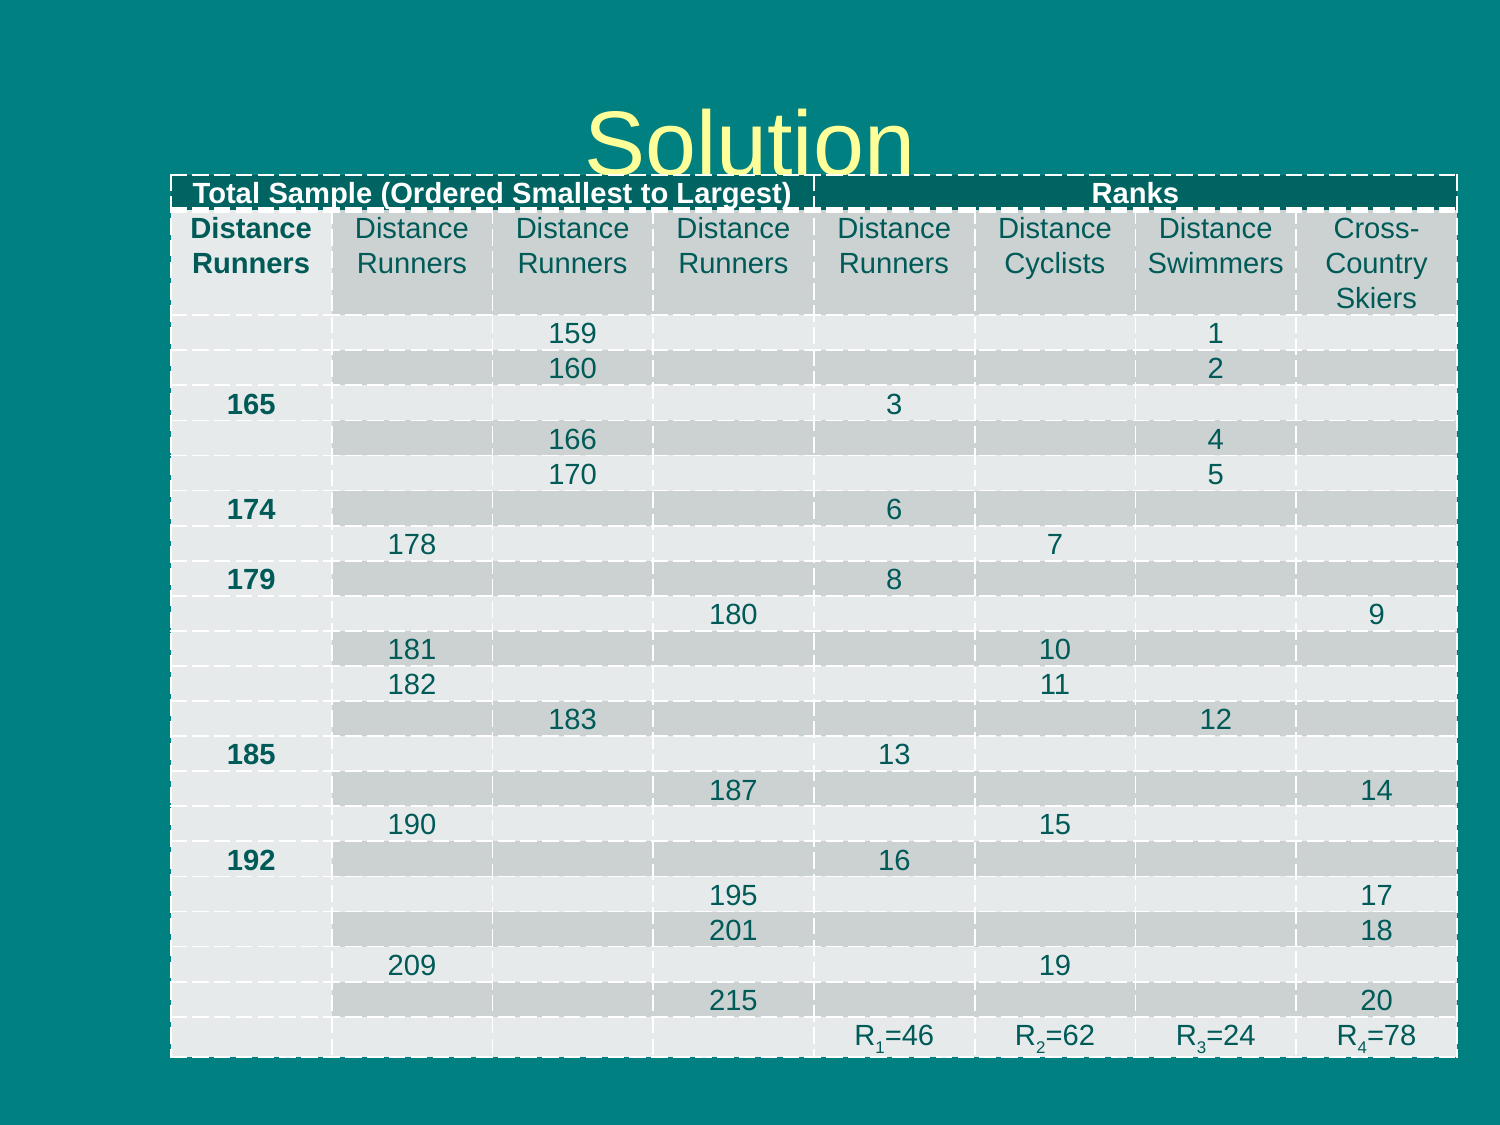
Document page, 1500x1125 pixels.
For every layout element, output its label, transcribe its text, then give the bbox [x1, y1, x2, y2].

table_cell [1296, 350, 1457, 385]
table_cell [492, 912, 653, 947]
table_cell Distance Runners [653, 210, 814, 315]
table_cell 13 [814, 736, 975, 771]
table_cell 8 [814, 561, 975, 596]
table_cell [492, 596, 653, 631]
table_cell [492, 385, 653, 420]
table_cell [492, 947, 653, 982]
table_cell Distance Runners [171, 210, 332, 315]
table_cell [1135, 631, 1296, 666]
table_cell [492, 1017, 653, 1057]
table_cell [332, 876, 492, 912]
table_cell [1135, 561, 1296, 596]
table_header Ranks [814, 175, 1457, 210]
table_cell [814, 526, 975, 561]
table_cell [653, 806, 814, 841]
table_cell 18 [1296, 912, 1457, 947]
table_cell [653, 841, 814, 876]
table_cell [814, 771, 975, 806]
table_cell Distance Runners [814, 210, 975, 315]
table_cell [975, 455, 1135, 491]
table_cell [332, 420, 492, 455]
table_cell [171, 455, 332, 491]
table_cell [975, 596, 1135, 631]
table_cell [332, 596, 492, 631]
table_cell [653, 350, 814, 385]
table_cell [1296, 491, 1457, 526]
table_cell [1296, 526, 1457, 561]
table_cell [653, 385, 814, 420]
table_cell [814, 982, 975, 1017]
table_cell [1296, 841, 1457, 876]
table_cell [1296, 561, 1457, 596]
table_cell [332, 561, 492, 596]
table_cell [653, 315, 814, 350]
table_cell [1135, 491, 1296, 526]
table_cell [653, 701, 814, 736]
table_cell [171, 526, 332, 561]
table_cell [332, 491, 492, 526]
table_cell [1296, 947, 1457, 982]
table_cell [332, 1017, 492, 1057]
table_cell [1135, 947, 1296, 982]
table_cell [1135, 736, 1296, 771]
table_cell R3=24 [1135, 1017, 1296, 1057]
table_cell [1135, 596, 1296, 631]
table_cell [171, 876, 332, 912]
table_cell [1135, 385, 1296, 420]
table_cell [653, 455, 814, 491]
table_cell [332, 736, 492, 771]
table_cell [1296, 631, 1457, 666]
table_cell [814, 420, 975, 455]
table_cell [653, 561, 814, 596]
table_cell [975, 350, 1135, 385]
table_cell [492, 561, 653, 596]
table_cell 209 [332, 947, 492, 982]
table_cell [492, 666, 653, 701]
table_cell [653, 947, 814, 982]
table_cell [171, 701, 332, 736]
table_cell 15 [975, 806, 1135, 841]
table_cell 11 [975, 666, 1135, 701]
table_cell [171, 631, 332, 666]
table_cell [1296, 420, 1457, 455]
table_cell [492, 876, 653, 912]
table_cell [814, 631, 975, 666]
table_cell [1296, 315, 1457, 350]
table_cell [975, 841, 1135, 876]
table_cell [975, 736, 1135, 771]
table_cell 14 [1296, 771, 1457, 806]
table_cell 190 [332, 806, 492, 841]
table_cell [332, 315, 492, 350]
table_cell [171, 666, 332, 701]
table_cell [492, 526, 653, 561]
table_cell 16 [814, 841, 975, 876]
table_cell [653, 736, 814, 771]
table_cell 159 [492, 315, 653, 350]
table_cell [814, 350, 975, 385]
table_cell [332, 912, 492, 947]
table_cell 9 [1296, 596, 1457, 631]
table_cell [332, 701, 492, 736]
table_cell [1135, 841, 1296, 876]
table_cell [171, 771, 332, 806]
table_cell [171, 596, 332, 631]
table_cell [653, 631, 814, 666]
table_cell 192 [171, 841, 332, 876]
table_cell [975, 876, 1135, 912]
table_cell [1135, 771, 1296, 806]
table_cell 201 [653, 912, 814, 947]
table_cell 166 [492, 420, 653, 455]
table_cell Distance Cyclists [975, 210, 1135, 315]
table_cell [653, 420, 814, 455]
table_cell [1296, 736, 1457, 771]
table_cell 20 [1296, 982, 1457, 1017]
table_cell [492, 491, 653, 526]
table_cell [814, 701, 975, 736]
table_cell [1135, 876, 1296, 912]
table_cell [332, 771, 492, 806]
table_cell 1 [1135, 315, 1296, 350]
table_cell [1135, 806, 1296, 841]
table_cell 215 [653, 982, 814, 1017]
table_cell 195 [653, 876, 814, 912]
table_cell [332, 455, 492, 491]
table_cell 2 [1135, 350, 1296, 385]
table_cell [171, 947, 332, 982]
table_cell [975, 771, 1135, 806]
table_cell [171, 806, 332, 841]
table_cell R1=46 [814, 1017, 975, 1057]
table_cell 178 [332, 526, 492, 561]
table_cell 3 [814, 385, 975, 420]
table_cell [332, 350, 492, 385]
table_cell [1135, 912, 1296, 947]
table_cell [171, 912, 332, 947]
table_cell [814, 912, 975, 947]
table_cell 185 [171, 736, 332, 771]
table_cell 181 [332, 631, 492, 666]
table_cell [332, 841, 492, 876]
table_cell 6 [814, 491, 975, 526]
table_cell [492, 841, 653, 876]
table_cell [171, 420, 332, 455]
table_cell [653, 666, 814, 701]
table_cell [1135, 982, 1296, 1017]
table_cell [975, 701, 1135, 736]
table_cell 180 [653, 596, 814, 631]
table_cell [814, 666, 975, 701]
table_cell 19 [975, 947, 1135, 982]
table_cell [975, 420, 1135, 455]
table_cell [1296, 806, 1457, 841]
table_cell 12 [1135, 701, 1296, 736]
table_cell [653, 526, 814, 561]
table_cell 4 [1135, 420, 1296, 455]
table_cell R2=62 [975, 1017, 1135, 1057]
table_cell 5 [1135, 455, 1296, 491]
table_cell 183 [492, 701, 653, 736]
table_cell [171, 1017, 332, 1057]
table_cell 174 [171, 491, 332, 526]
table_cell Distance Runners [492, 210, 653, 315]
table_cell [975, 491, 1135, 526]
table_cell [1296, 701, 1457, 736]
table_cell [814, 947, 975, 982]
table_cell [492, 771, 653, 806]
table_cell [814, 315, 975, 350]
table_cell [814, 596, 975, 631]
title Solution [75, 45, 1425, 233]
table_cell [814, 876, 975, 912]
table_cell 170 [492, 455, 653, 491]
table_cell [332, 385, 492, 420]
table_cell [975, 315, 1135, 350]
table_cell [171, 350, 332, 385]
table_cell [1296, 385, 1457, 420]
table_cell 10 [975, 631, 1135, 666]
table_cell [975, 385, 1135, 420]
table_cell 160 [492, 350, 653, 385]
table_cell [653, 1017, 814, 1057]
table_cell Distance Swimmers [1135, 210, 1296, 315]
table_cell [492, 631, 653, 666]
table_cell [653, 491, 814, 526]
table_cell [975, 982, 1135, 1017]
table_cell [1135, 526, 1296, 561]
table_cell [1135, 666, 1296, 701]
table_cell [171, 315, 332, 350]
table_cell 17 [1296, 876, 1457, 912]
table_cell [332, 982, 492, 1017]
table_cell Cross-Country Skiers [1296, 210, 1457, 315]
table_cell [492, 736, 653, 771]
table_cell [171, 982, 332, 1017]
table_cell [492, 806, 653, 841]
table_cell 7 [975, 526, 1135, 561]
table_cell R4=78 [1296, 1017, 1457, 1057]
table_cell 165 [171, 385, 332, 420]
table_cell 179 [171, 561, 332, 596]
table_cell [1296, 666, 1457, 701]
table_cell [814, 806, 975, 841]
table_cell [814, 455, 975, 491]
table_cell Distance Runners [332, 210, 492, 315]
table_cell [975, 561, 1135, 596]
table_cell [975, 912, 1135, 947]
table_cell 182 [332, 666, 492, 701]
table_cell 187 [653, 771, 814, 806]
table_header Total Sample (Ordered Smallest to Largest) [171, 175, 814, 210]
table_cell [492, 982, 653, 1017]
table_cell [1296, 455, 1457, 491]
